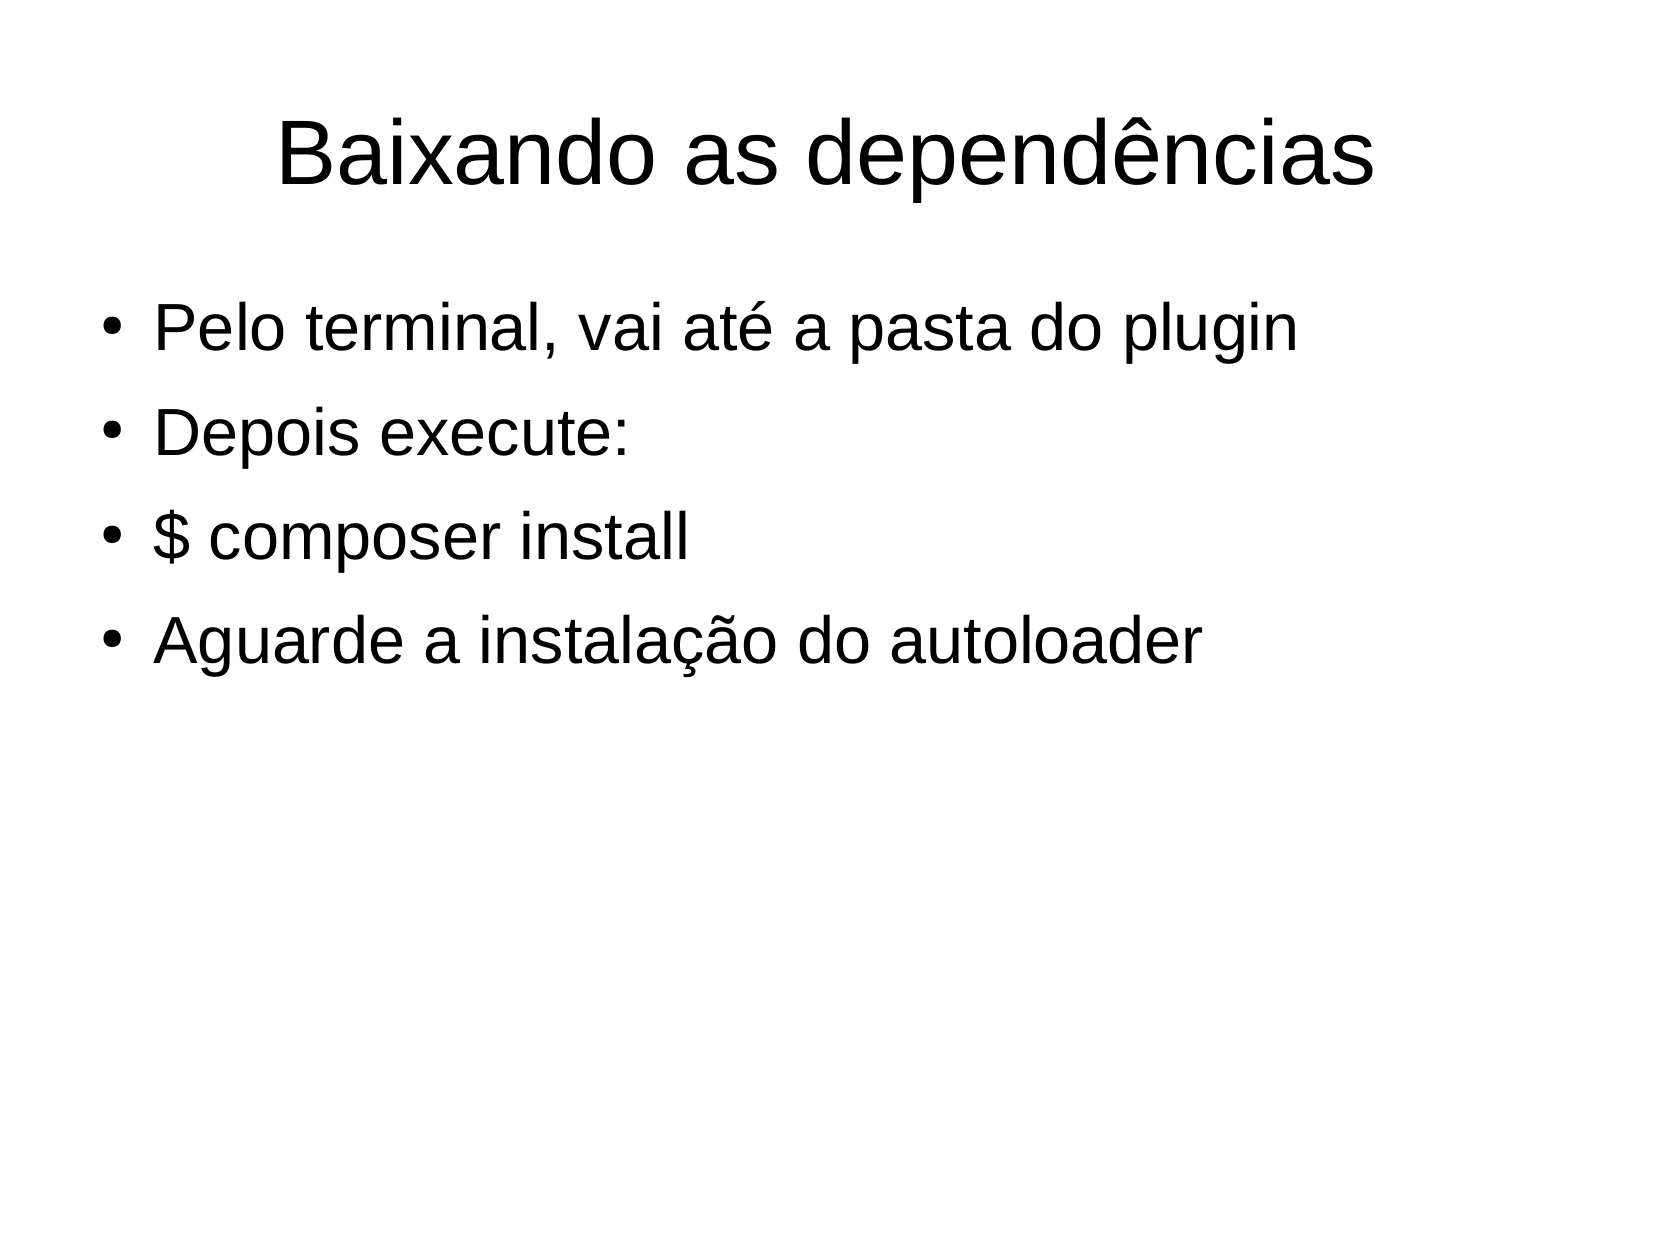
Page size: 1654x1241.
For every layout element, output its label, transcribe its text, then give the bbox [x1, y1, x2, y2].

list Pelo terminal, vai até a pasta do plugin Depois execute: $ composer install Aguarde a instalação do autoloader [82, 290, 1571, 1010]
title Baixando as dependências [82, 49, 1571, 257]
